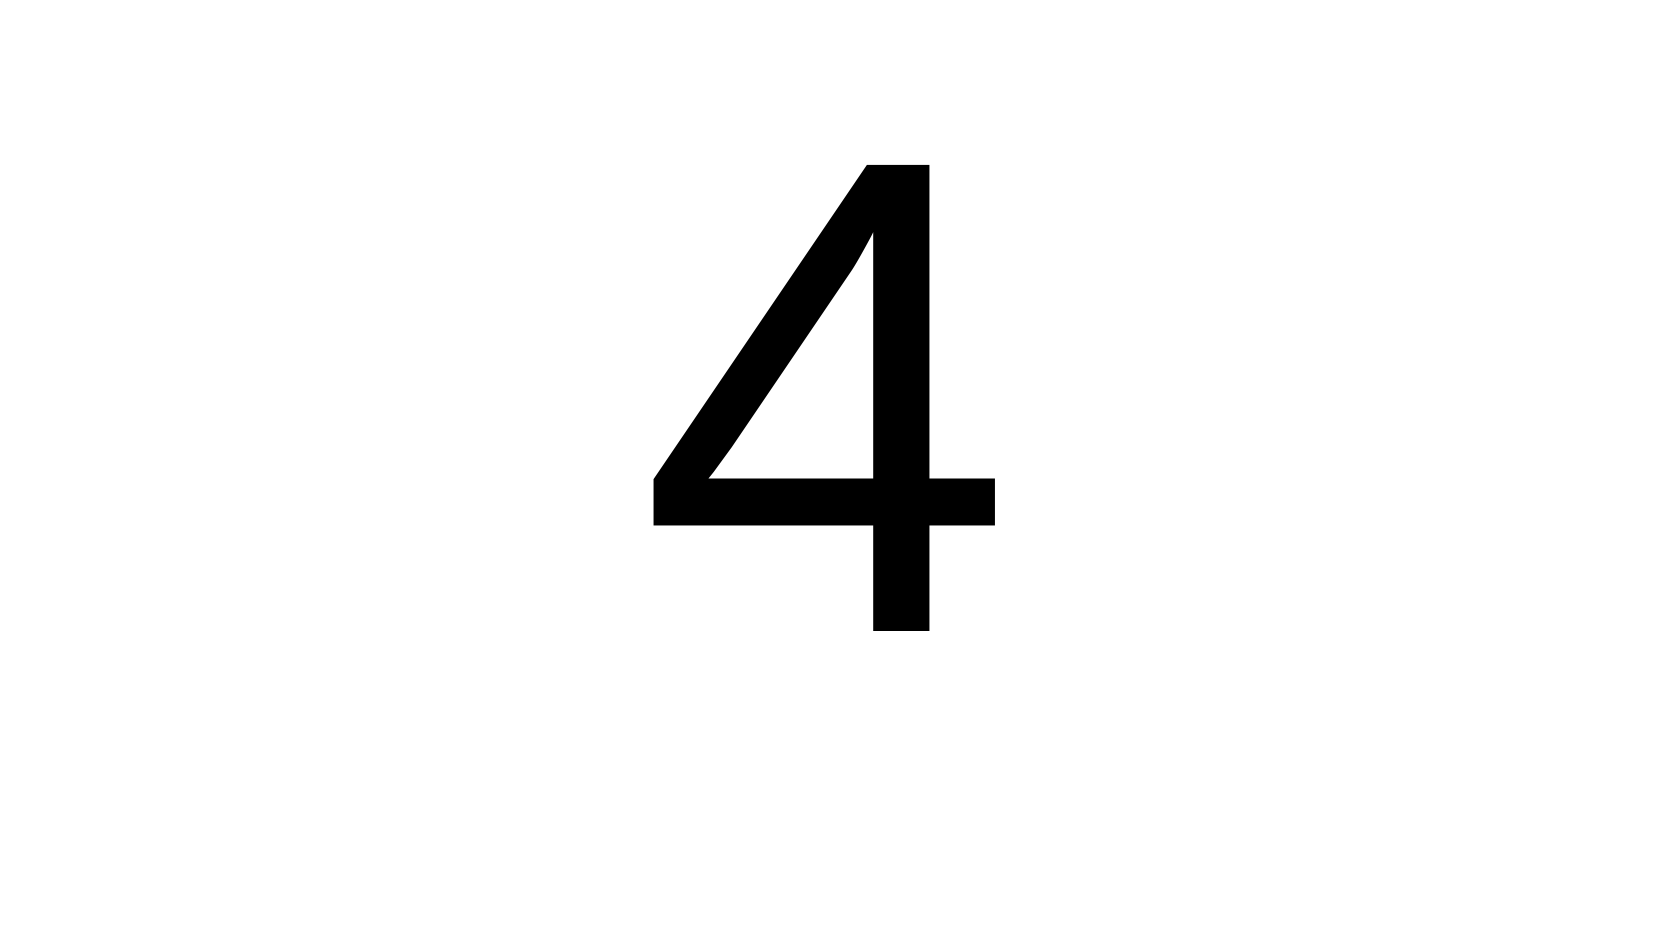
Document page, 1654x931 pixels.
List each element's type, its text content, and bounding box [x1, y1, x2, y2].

subtitle 4 [82, 18, 1571, 776]
